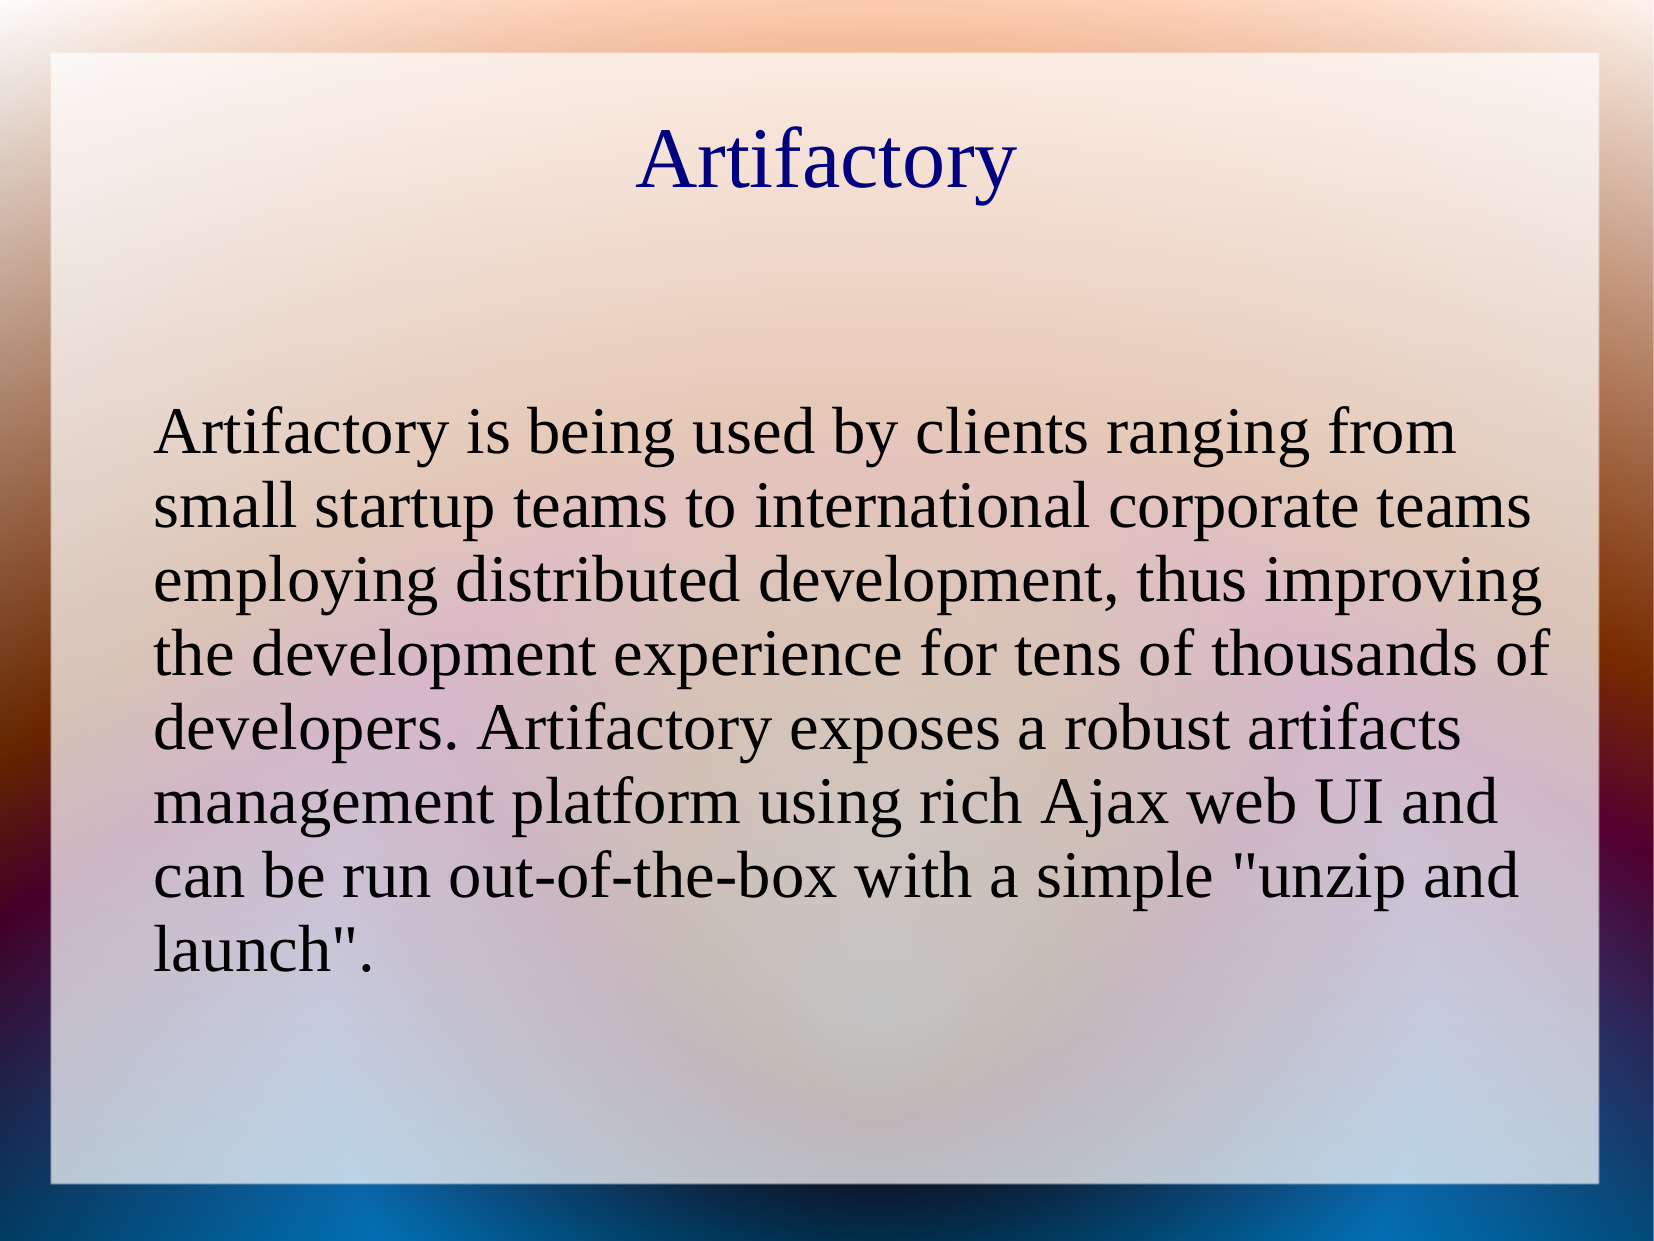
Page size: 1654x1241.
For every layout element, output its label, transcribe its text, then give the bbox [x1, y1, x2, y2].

title Artifactory [82, 55, 1571, 263]
picture [0, 0, 1654, 1241]
list Artifactory is being used by clients ranging from small startup teams to international corporate teams employing distributed development, thus improving the development experience for tens of thousands of developers. Artifactory exposes a robust artifacts management platform using rich Ajax web UI and can be run out-of-the-box with a simple "unzip and launch". [82, 290, 1571, 1090]
